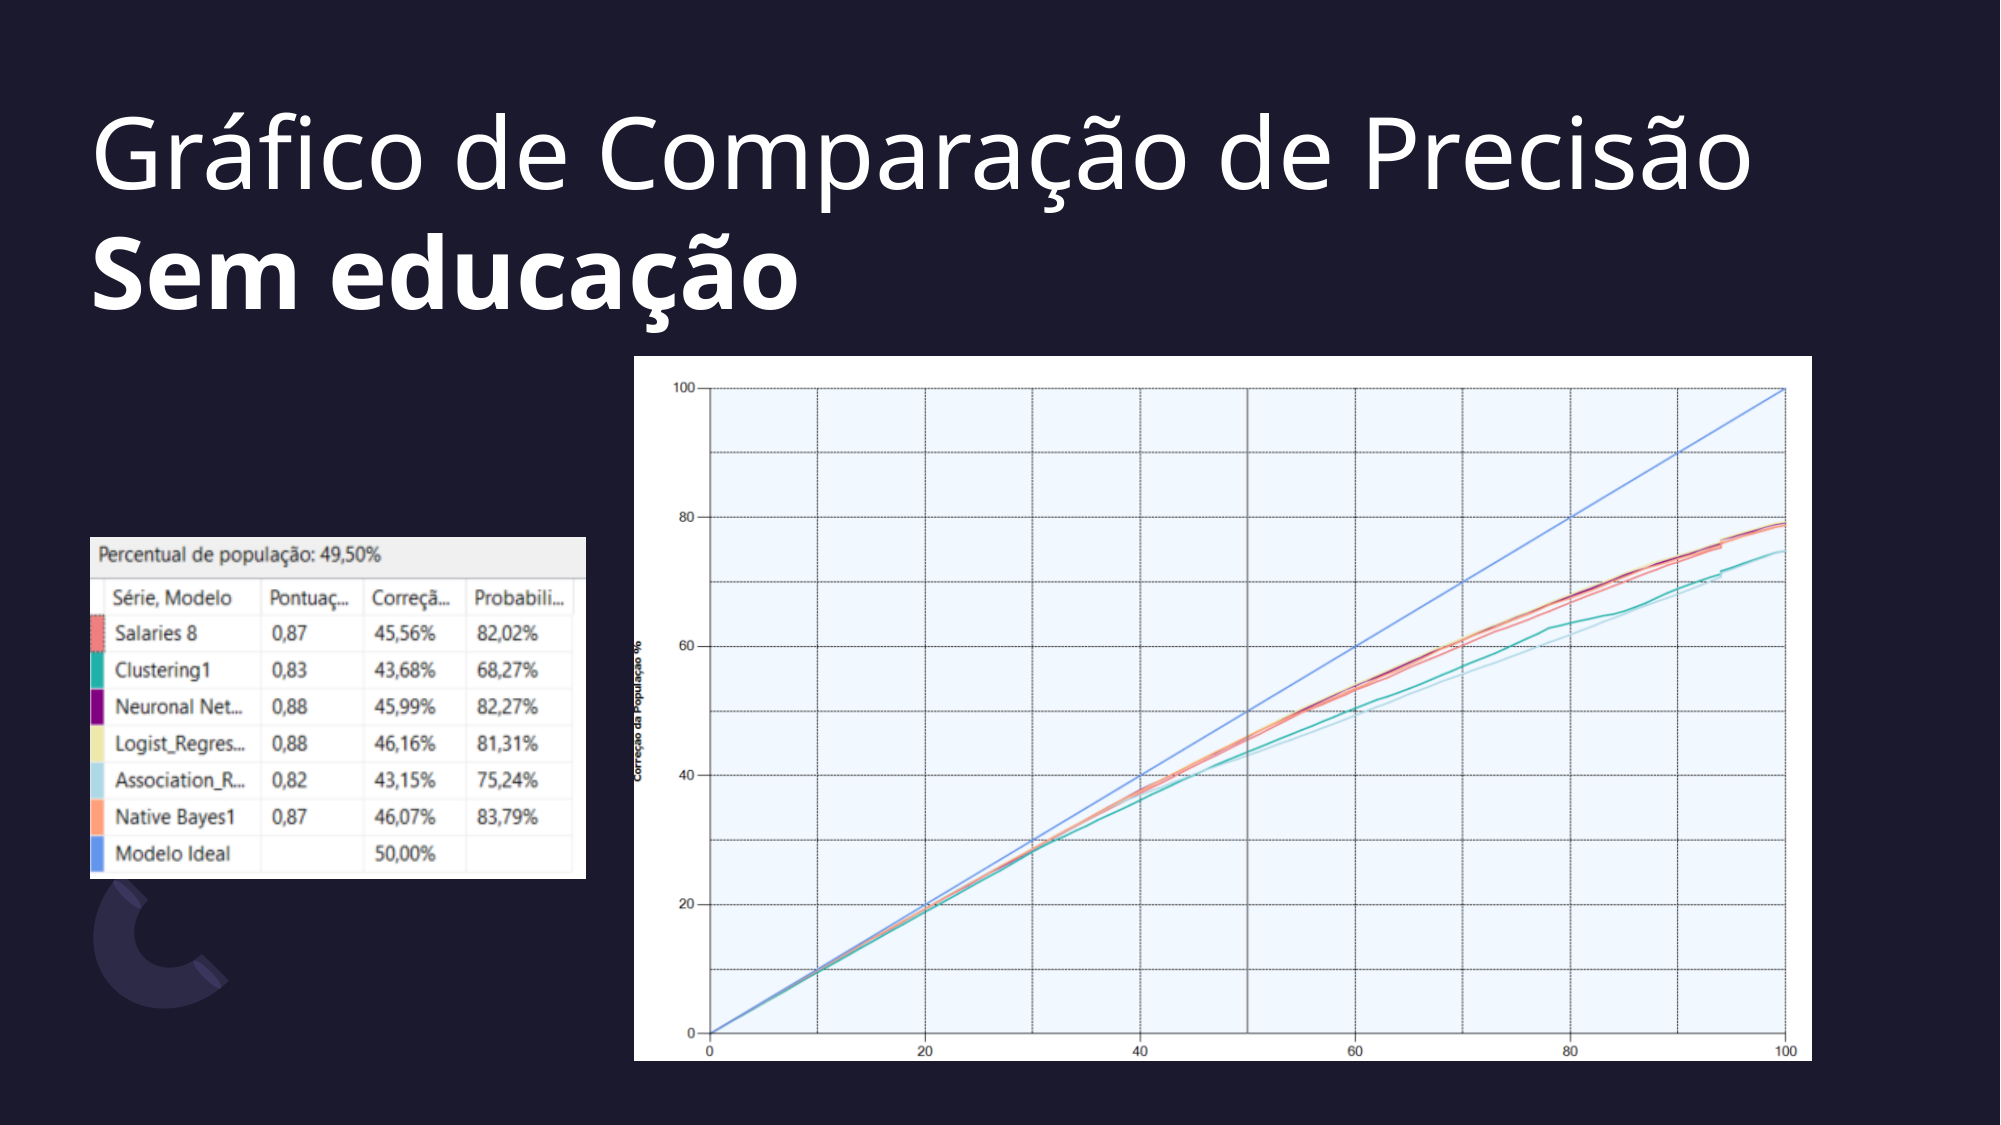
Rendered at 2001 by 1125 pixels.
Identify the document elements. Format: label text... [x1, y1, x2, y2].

picture [634, 356, 1812, 1061]
picture [90, 538, 586, 879]
title Gráfico de Comparação de Precisão Sem educação [90, 90, 1910, 309]
